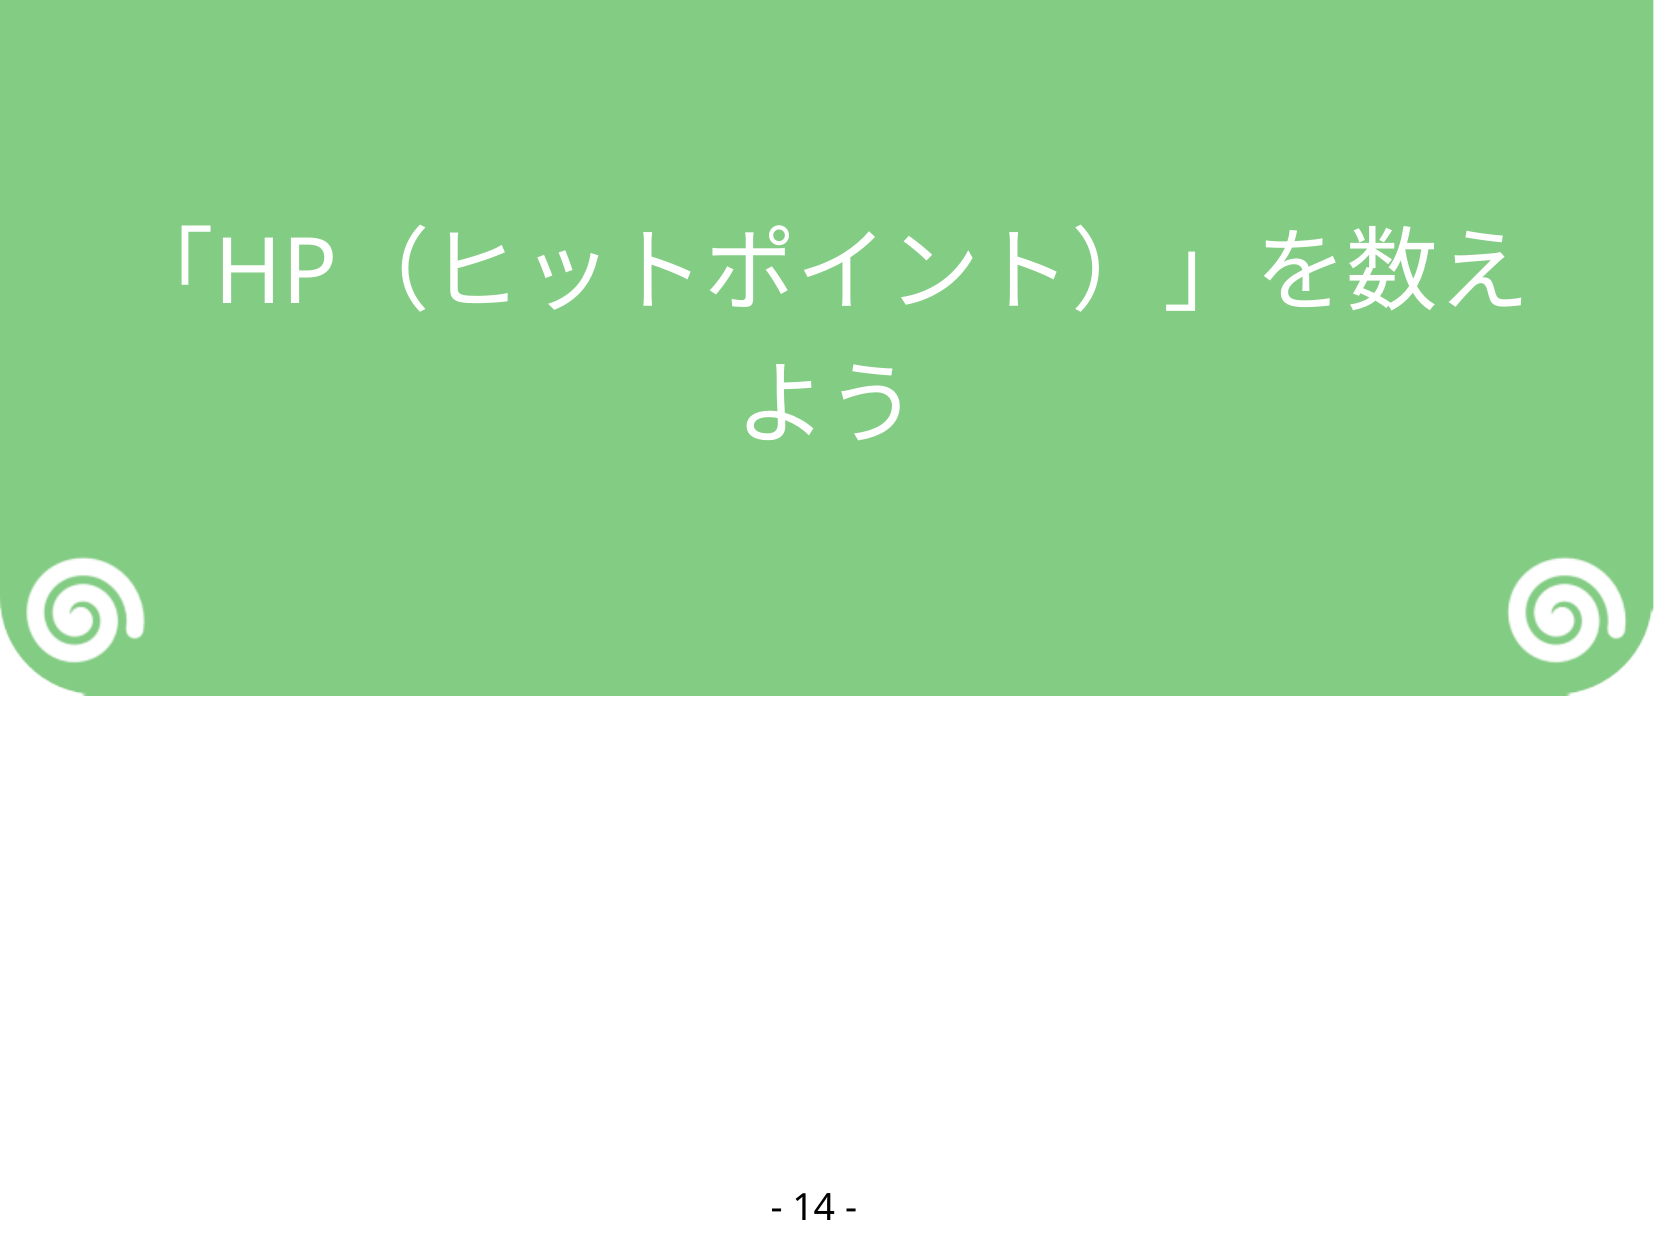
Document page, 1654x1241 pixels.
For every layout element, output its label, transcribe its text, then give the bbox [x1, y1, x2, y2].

picture [0, 0, 1654, 696]
title 「HP（ヒットポイント）」を数えよう [82, 226, 1571, 434]
text_box - 14 - [755, 1173, 898, 1241]
